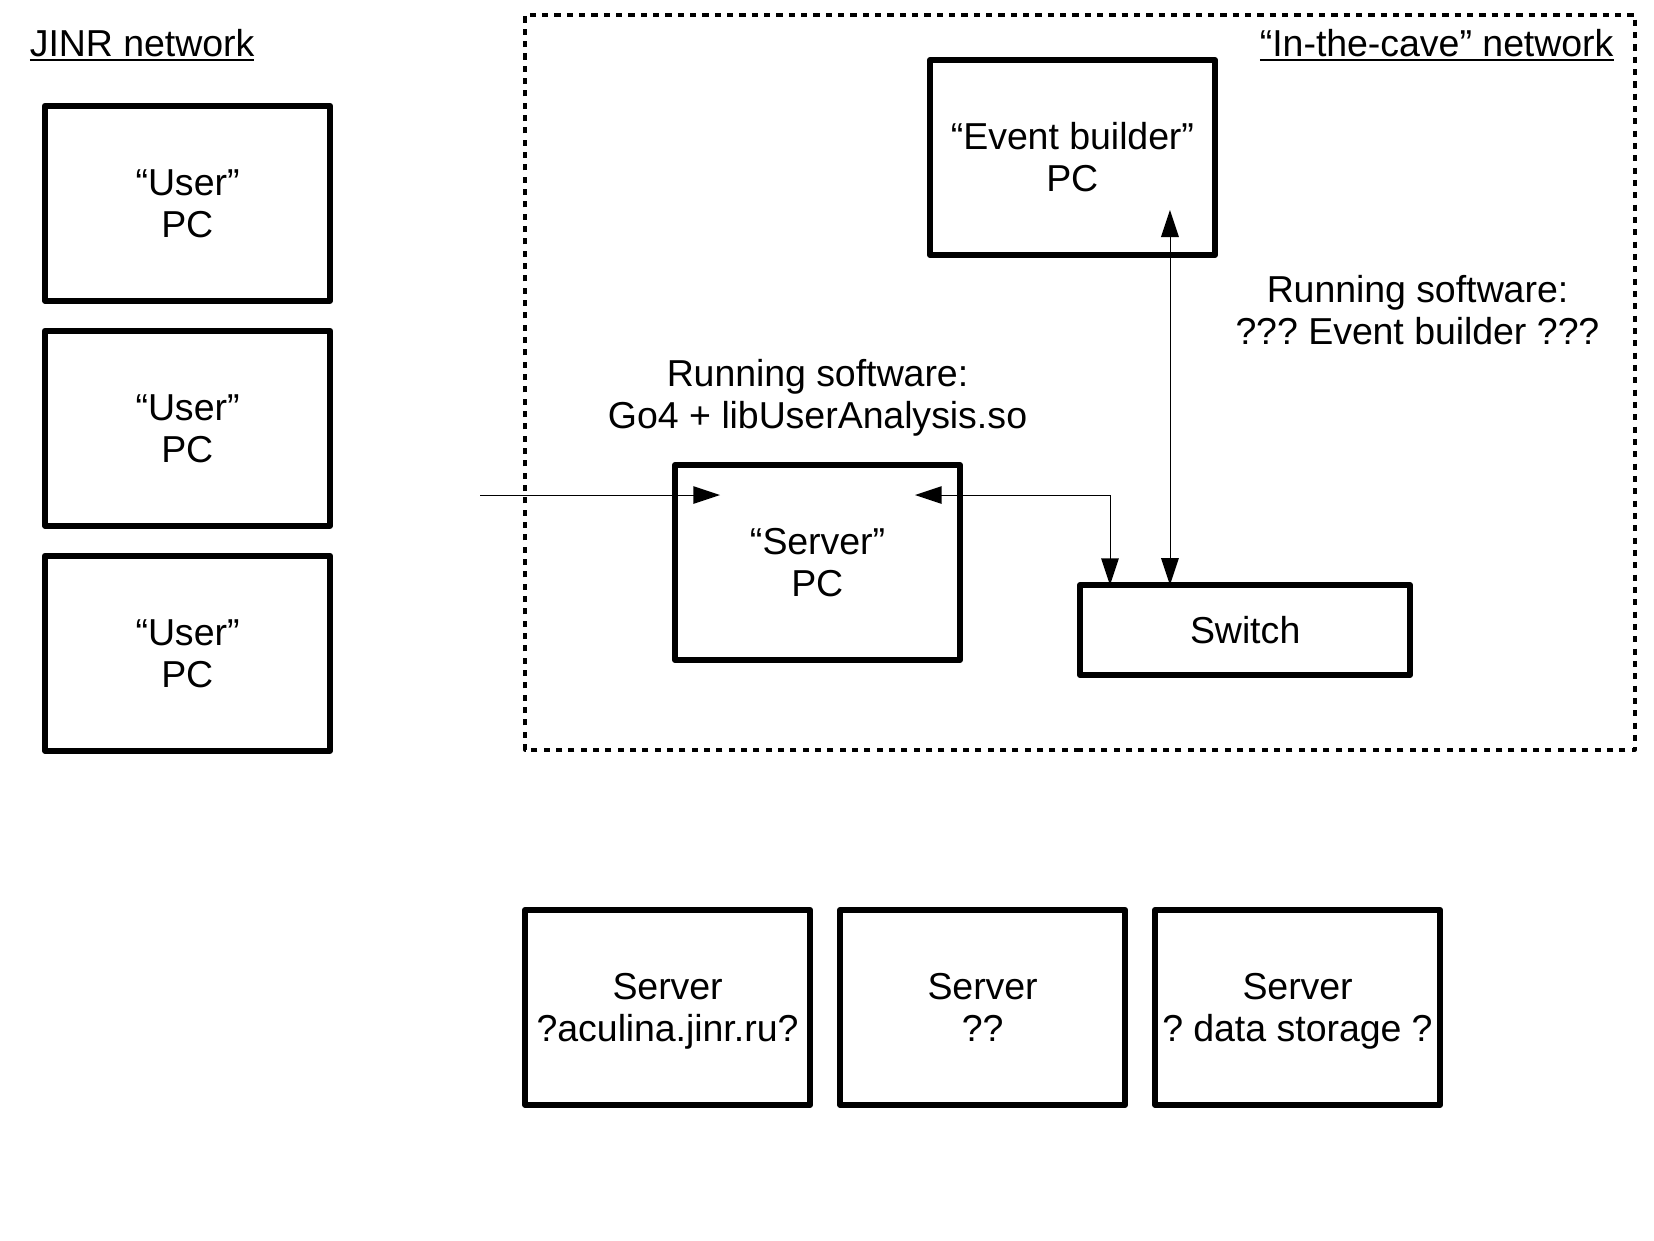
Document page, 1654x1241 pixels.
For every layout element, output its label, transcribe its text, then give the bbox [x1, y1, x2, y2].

text_box Server ?aculina.jinr.ru? [525, 909, 811, 1105]
text_box “User” PC [45, 555, 331, 751]
text_box Server ?? [840, 909, 1126, 1105]
text_box “In-the-cave” network [1245, 15, 1636, 76]
text_box “User” PC [45, 105, 331, 301]
text_box JINR network [15, 15, 406, 76]
text_box Switch [1080, 585, 1411, 676]
text_box “Server” PC [675, 465, 961, 661]
text_box Running software: ??? Event builder ??? [1185, 261, 1651, 361]
text_box “User” PC [45, 330, 331, 526]
text_box Running software: Go4 + libUserAnalysis.so [585, 345, 1051, 444]
text_box “Event builder” PC [930, 60, 1216, 256]
text_box Server ? data storage ? [1155, 909, 1441, 1105]
